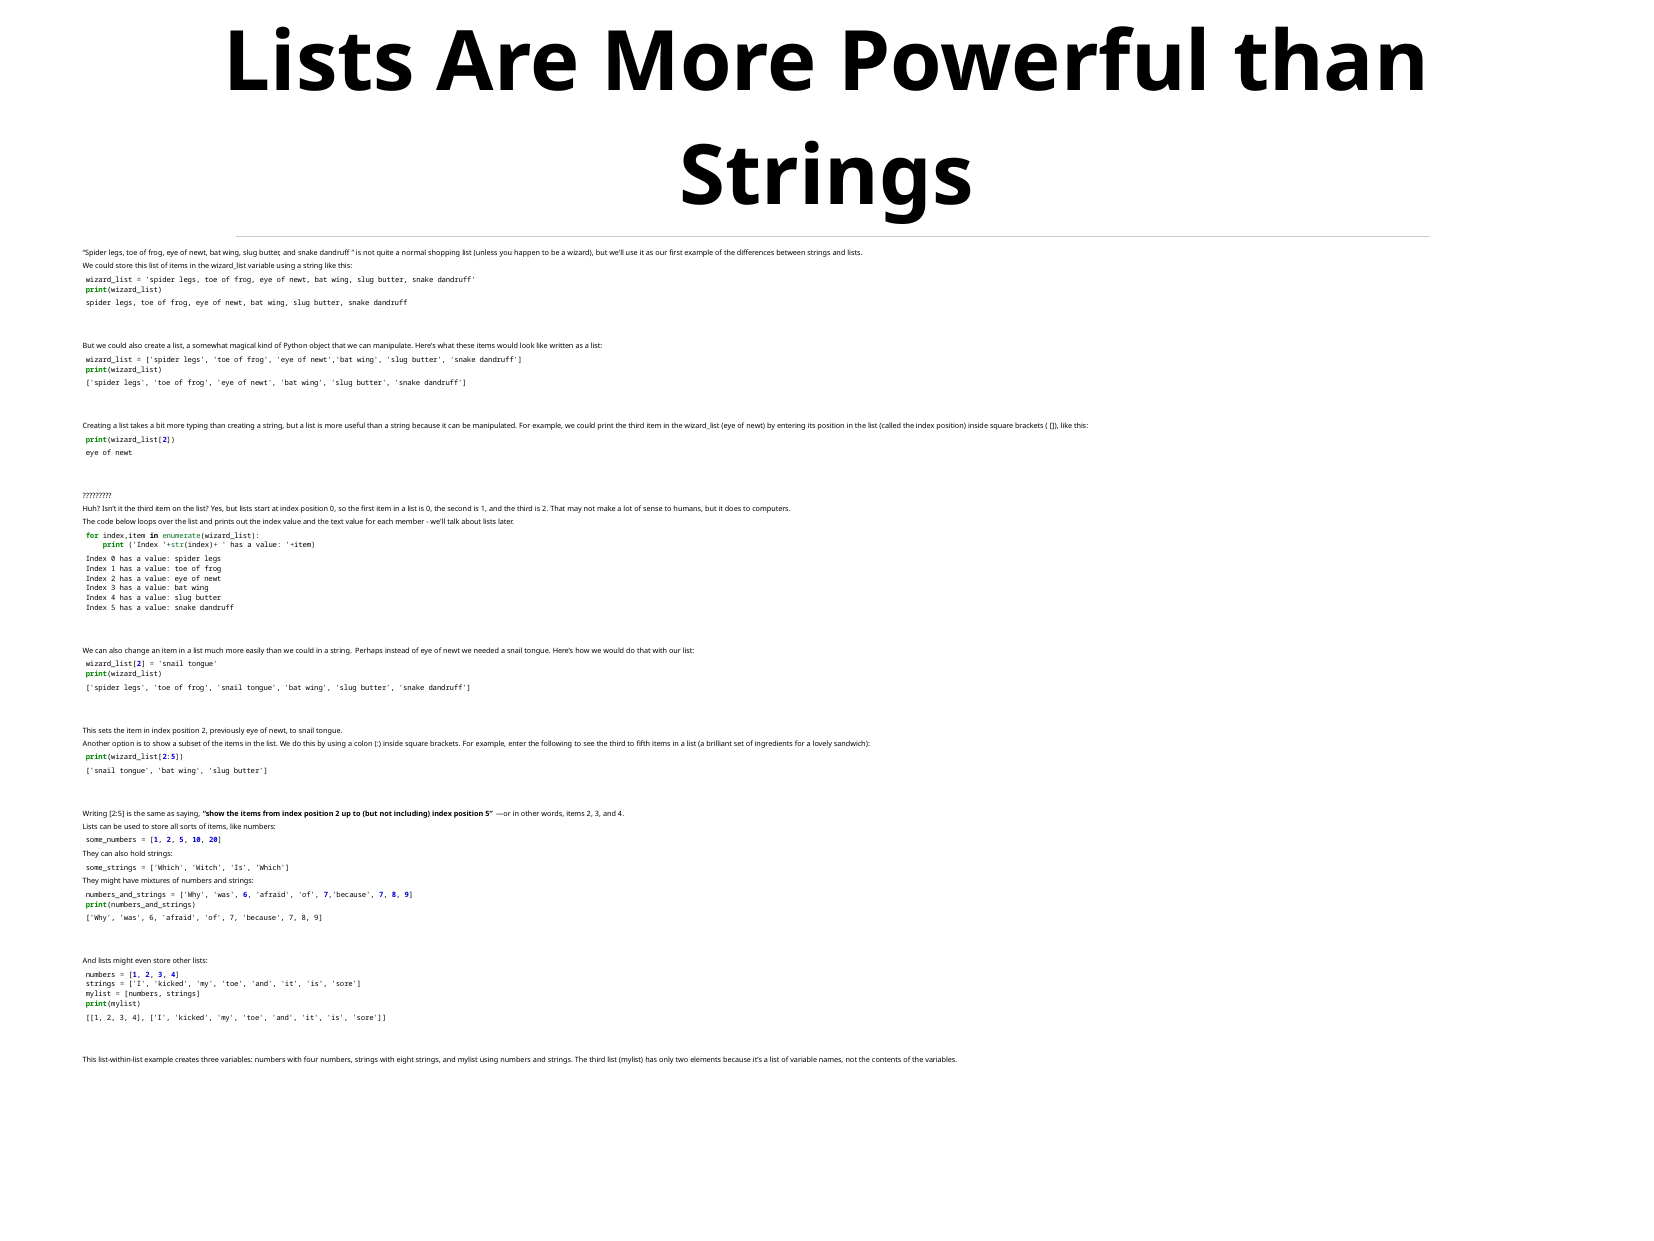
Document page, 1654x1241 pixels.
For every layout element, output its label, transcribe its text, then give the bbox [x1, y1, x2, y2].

title Lists Are More Powerful than Strings [82, 11, 1571, 219]
list “Spider legs, toe of frog, eye of newt, bat wing, slug butter, and snake dandruff ” is not quite a normal shopping list (unless you happen to be a wizard), but we’ll use it as our first example of the differences between strings and lists. We could store this list of items in the wizard_list variable using a string like this: wizard_list = 'spider legs, toe of frog, eye of newt, bat wing, slug butter, snake dandruff' print(wizard_list) spider legs, toe of frog, eye of newt, bat wing, slug butter, snake dandruff But we could also create a list, a somewhat magical kind of Python object that we can manipulate. Here’s what these items would look like written as a list: wizard_list = ['spider legs', 'toe of frog', 'eye of newt','bat wing', 'slug butter', 'snake dandruff'] print(wizard_list) ['spider legs', 'toe of frog', 'eye of newt', 'bat wing', 'slug butter', 'snake dandruff'] Creating a list takes a bit more typing than creating a string, but a list is more useful than a string because it can be manipulated. For example, we could print the third item in the wizard_list (eye of newt) by entering its position in the list (called the index position) inside square brackets ( []), like this: print(wizard_list[2]) eye of newt ????????? Huh? Isn’t it the third item on the list? Yes, but lists start at index position 0, so the first item in a list is 0, the second is 1, and the third is 2. That may not make a lot of sense to humans, but it does to computers. The code below loops over the list and prints out the index value and the text value for each member - we'll talk about lists later. for index,item in enumerate(wizard_list): print ('Index '+str(index)+ ' has a value: '+item) Index 0 has a value: spider legs Index 1 has a value: toe of frog Index 2 has a value: eye of newt Index 3 has a value: bat wing Index 4 has a value: slug butter Index 5 has a value: snake dandruff We can also change an item in a list much more easily than we could in a string. ­Perhaps instead of eye of newt we needed a snail tongue. Here’s how we would do that with our list: wizard_list[2] = 'snail tongue' print(wizard_list) ['spider legs', 'toe of frog', 'snail tongue', 'bat wing', 'slug butter', 'snake dandruff'] This sets the item in index position 2, previously eye of newt, to snail tongue. Another option is to show a subset of the items in the list. We do this by using a colon (:) inside square brackets. For example, enter the following to see the third to fifth items in a list (a brilliant set of ingredients for a lovely sandwich): print(wizard_list[2:5]) ['snail tongue', 'bat wing', 'slug butter'] Writing [2:5] is the same as saying, “show the items from index position 2 up to (but not including) index position 5” —or in other words, items 2, 3, and 4. Lists can be used to store all sorts of items, like numbers: some_numbers = [1, 2, 5, 10, 20] They can also hold strings: some_strings = ['Which', 'Witch', 'Is', 'Which'] They might have mixtures of numbers and strings: numbers_and_strings = ['Why', 'was', 6, 'afraid', 'of', 7,'because', 7, 8, 9] print(numbers_and_strings) ['Why', 'was', 6, 'afraid', 'of', 7, 'because', 7, 8, 9] And lists might even store other lists: numbers = [1, 2, 3, 4] strings = ['I', 'kicked', 'my', 'toe', 'and', 'it', 'is', 'sore'] mylist = [numbers, strings] print(mylist) [[1, 2, 3, 4], ['I', 'kicked', 'my', 'toe', 'and', 'it', 'is', 'sore']] This list-within-list example creates three variables: numbers with four numbers, strings with eight strings, and mylist using numbers and strings. The third list (mylist) has only two elements because it’s a list of variable names, not the contents of the variables. [82, 248, 1571, 1111]
